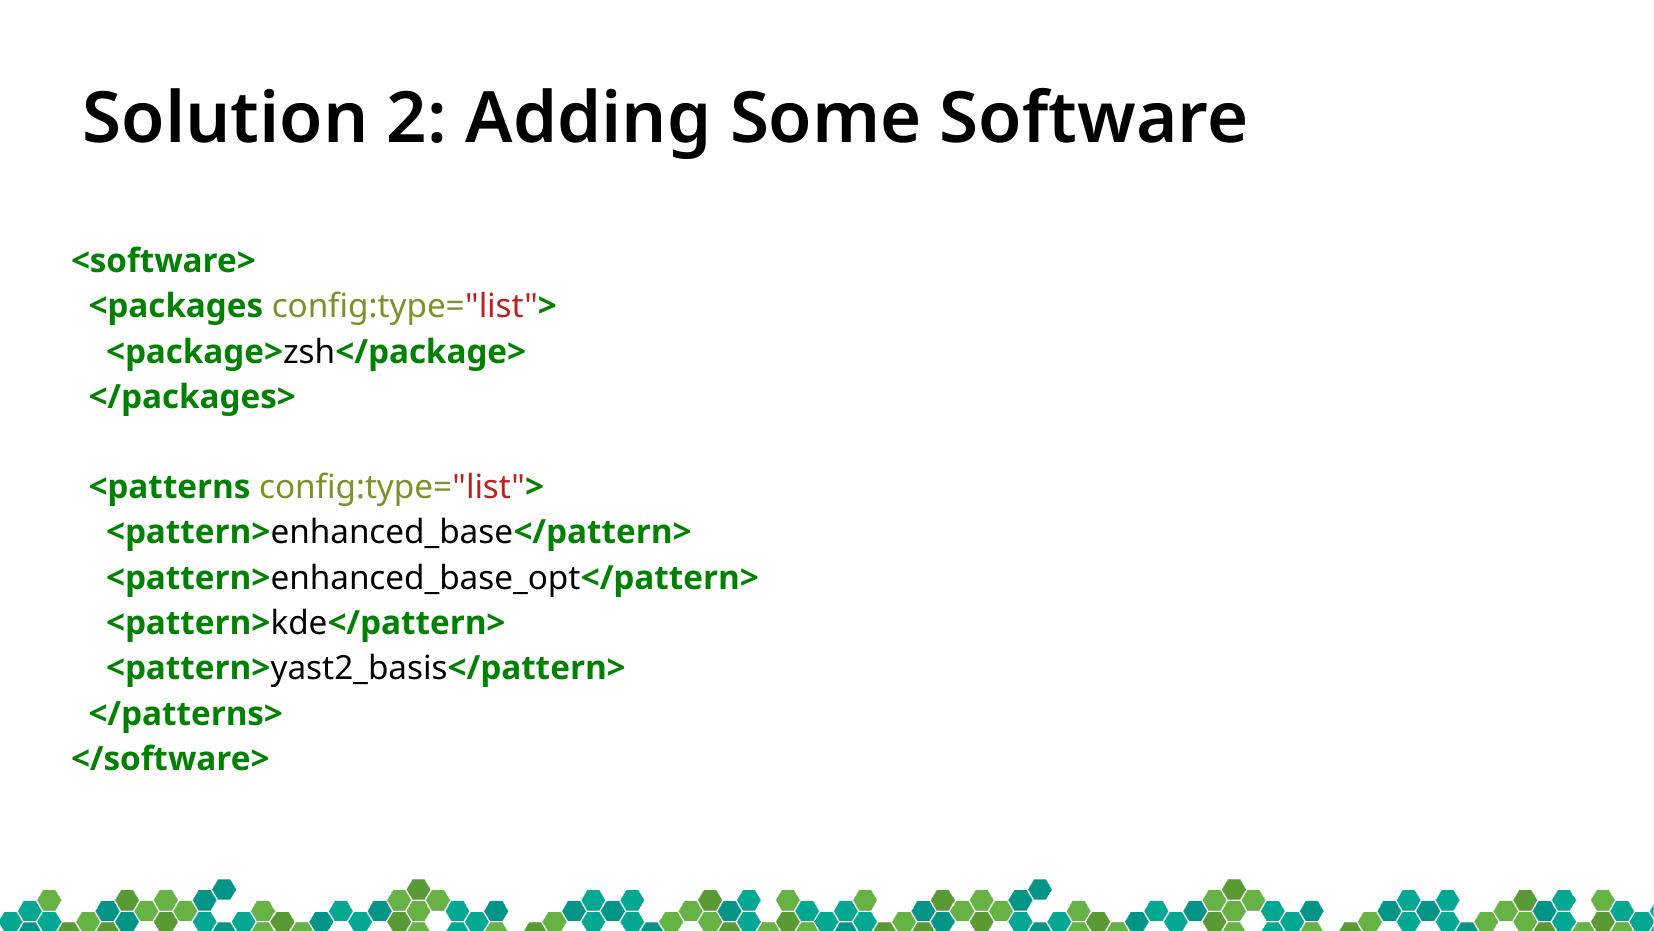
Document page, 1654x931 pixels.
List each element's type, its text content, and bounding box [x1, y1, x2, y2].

text_box <software> <packages config:type="list"> <package>zsh</package> </packages> <patterns config:type="list"> <pattern>enhanced_base</pattern> <pattern>enhanced_base_opt</pattern> <pattern>kde</pattern> <pattern>yast2_basis</pattern> </patterns> </software> [56, 229, 1602, 871]
title Solution 2: Adding Some Software [82, 37, 1571, 193]
picture [0, 871, 1654, 931]
